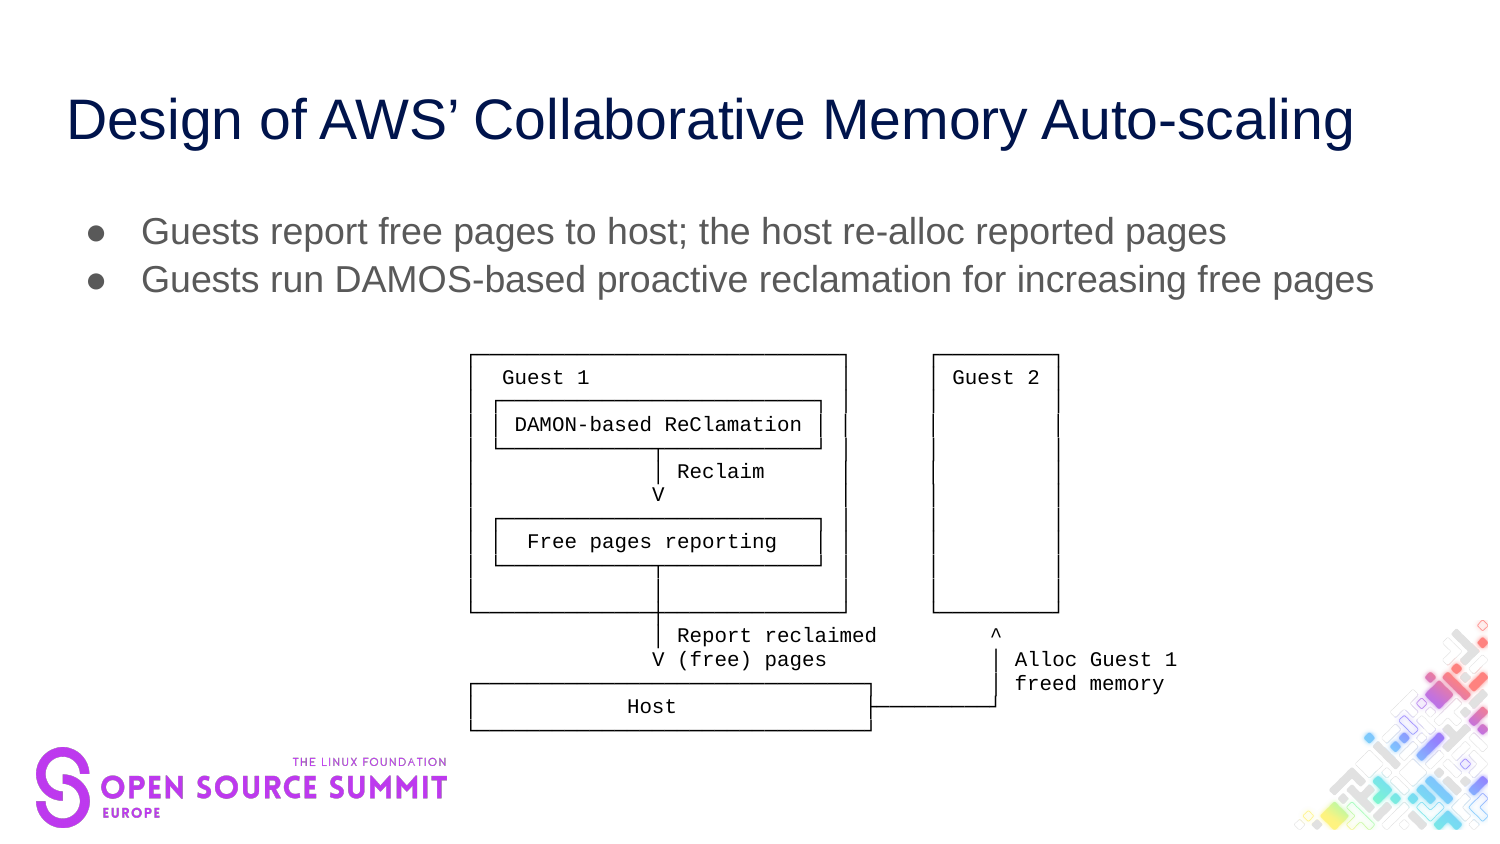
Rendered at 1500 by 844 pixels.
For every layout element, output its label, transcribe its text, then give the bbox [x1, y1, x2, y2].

text_box ┌─────────────────────────────┐ ┌─────────┐ │ Guest 1 │ │ Guest 2 │ │ ┌─────────────────────────┐ │ │ │ │ │ DAMON-based ReClamation │ │ │ │ │ └────────────┬────────────┘ │ │ │ │ │ Reclaim │ │ │ │ V │ │ │ │ ┌─────────────────────────┐ │ │ │ │ │ Free pages reporting │ │ │ │ │ └────────────┬────────────┘ │ │ │ │ │ │ │ │ └──────────────┼──────────────┘ └─────────┘ │ Report reclaimed ^ V (free) pages │ Alloc Guest 1 ┌───────────────────────────────┐ │ freed memory │ Host ├─────────┘ └───────────────────────────────┘ [437, 336, 1238, 751]
picture [36, 747, 447, 828]
list Guests report free pages to host; the host re-alloc reported pages Guests run DAMOS-based proactive reclamation for increasing free pages [51, 189, 1449, 734]
title Design of AWS’ Collaborative Memory Auto-scaling [51, 72, 1449, 167]
picture [1294, 620, 1488, 830]
